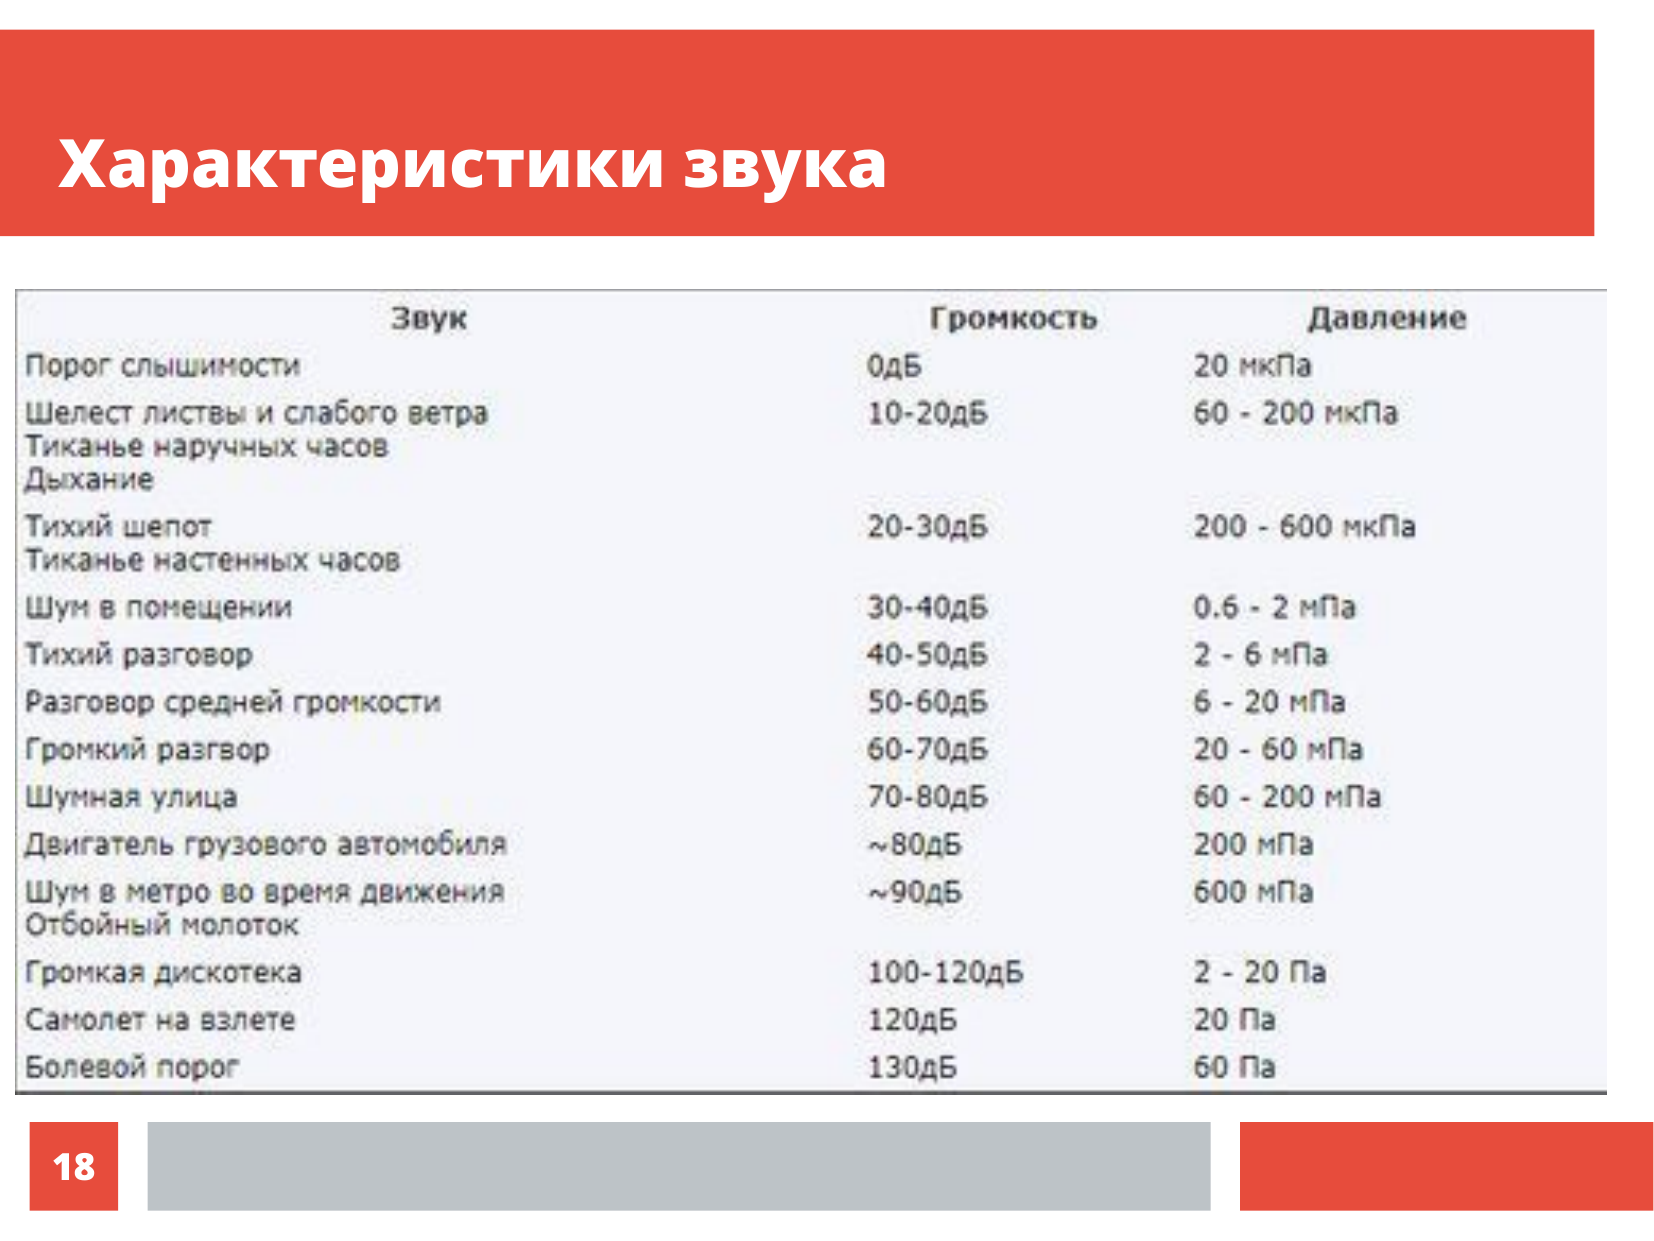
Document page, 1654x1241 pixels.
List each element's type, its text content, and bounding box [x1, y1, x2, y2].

picture [15, 289, 1607, 1096]
title Характеристики звука [59, 59, 1595, 207]
